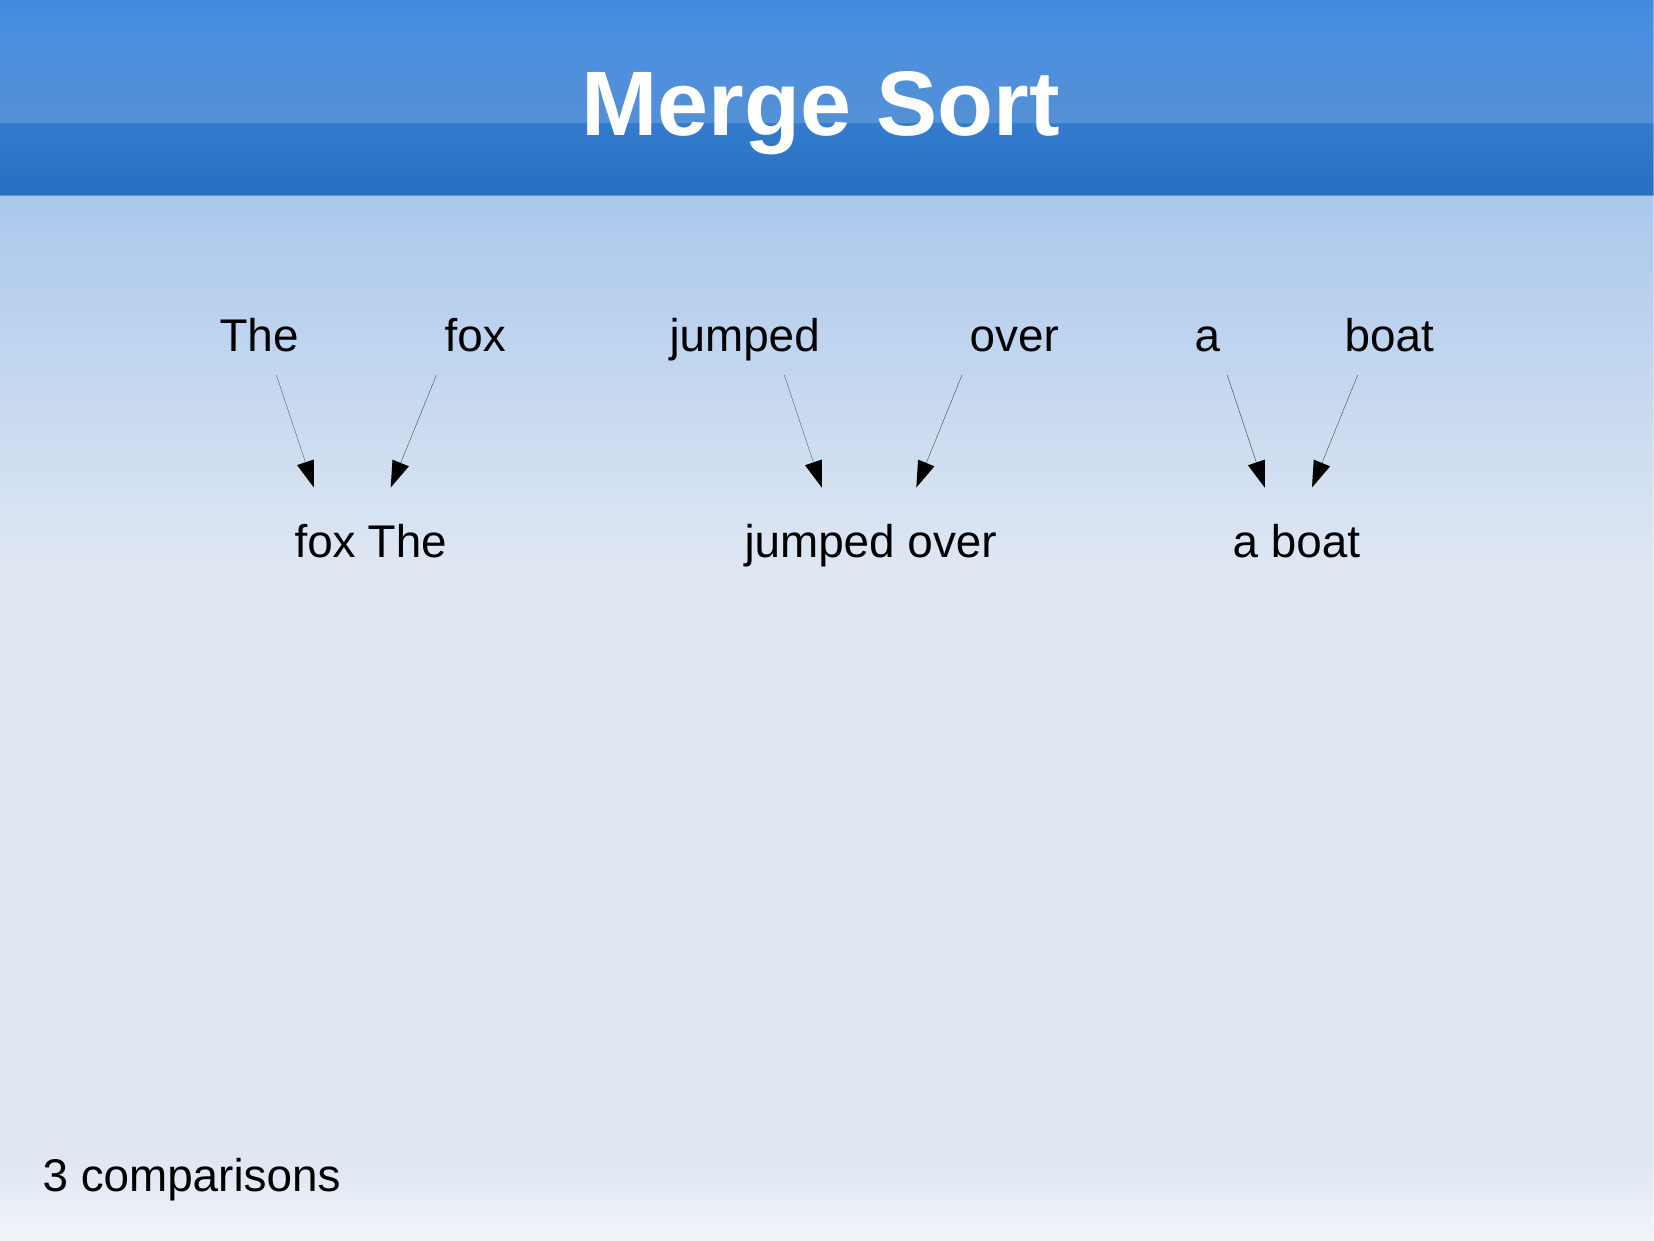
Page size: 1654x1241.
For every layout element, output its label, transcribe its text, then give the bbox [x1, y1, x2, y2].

title Merge Sort [76, 7, 1565, 200]
picture [0, 0, 1654, 1241]
text_box fox The jumped over a boat [204, 508, 1376, 575]
text_box 3 comparisons [27, 1142, 356, 1209]
text_box The fox jumped over a boat [204, 302, 1449, 369]
